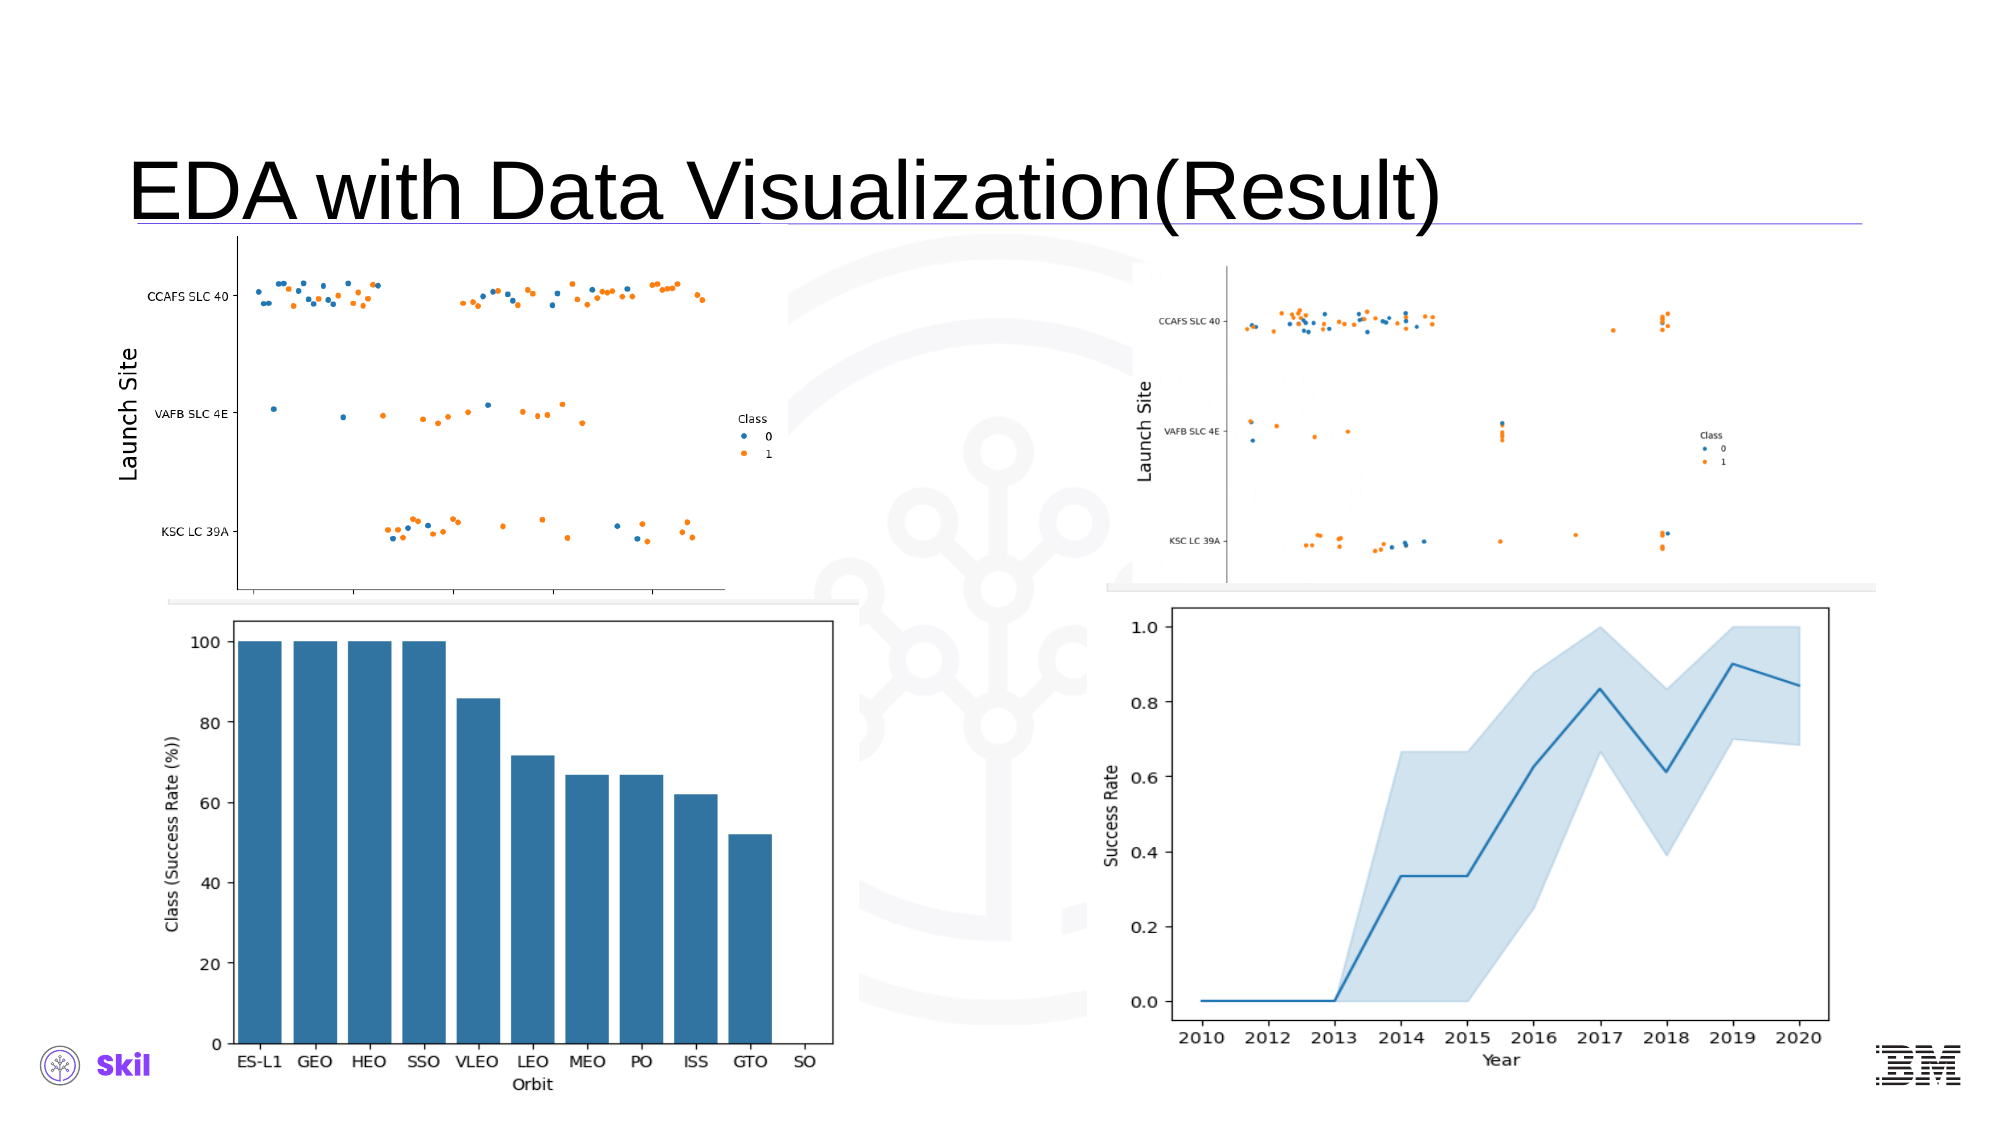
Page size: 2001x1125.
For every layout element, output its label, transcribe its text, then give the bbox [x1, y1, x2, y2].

text_box EDA with Data Visualization(Result) [112, 136, 1801, 338]
picture [1087, 262, 1876, 1088]
picture [112, 224, 859, 1105]
